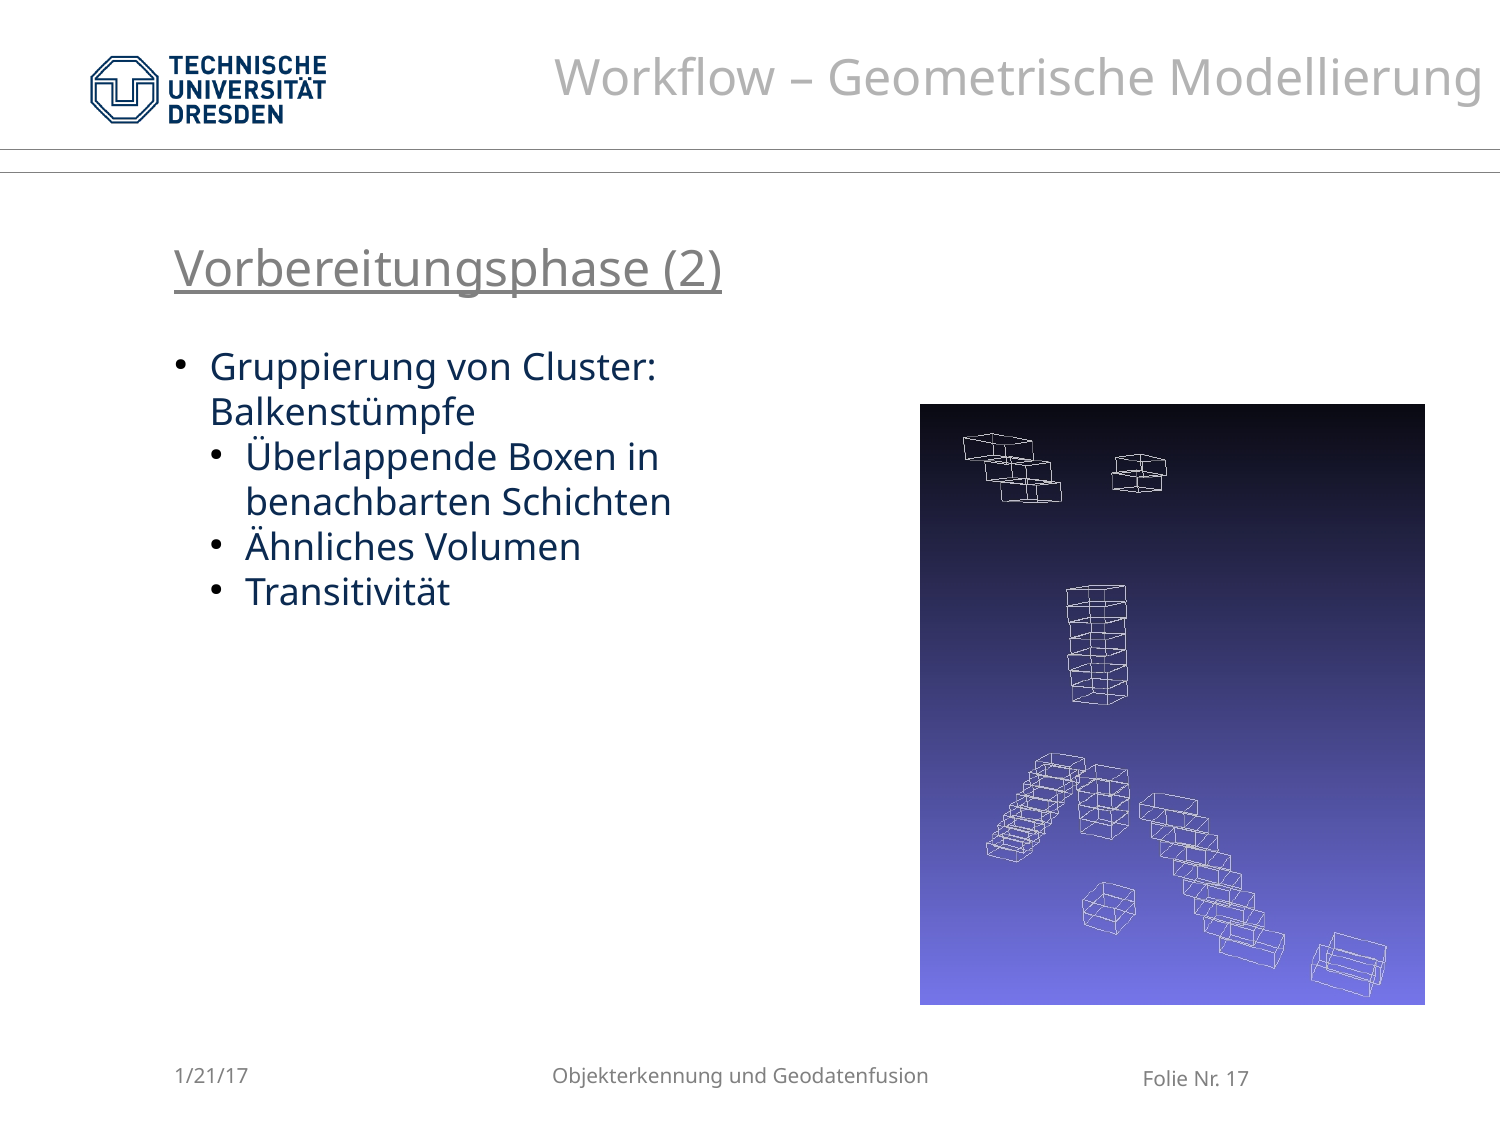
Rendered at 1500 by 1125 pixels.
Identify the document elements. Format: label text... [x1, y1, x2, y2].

picture [920, 404, 1425, 1005]
picture [90, 54, 326, 124]
text_box Gruppierung von Cluster: Balkenstümpfe Überlappende Boxen in benachbarten Schichten Ähnliches Volumen Transitivität [159, 290, 825, 976]
text_box 1/21/17 [159, 1045, 509, 1106]
text_box Vorbereitungsphase (2) [159, 172, 1500, 360]
text_box Workflow – Geometrische Modellierung [479, 37, 1500, 172]
